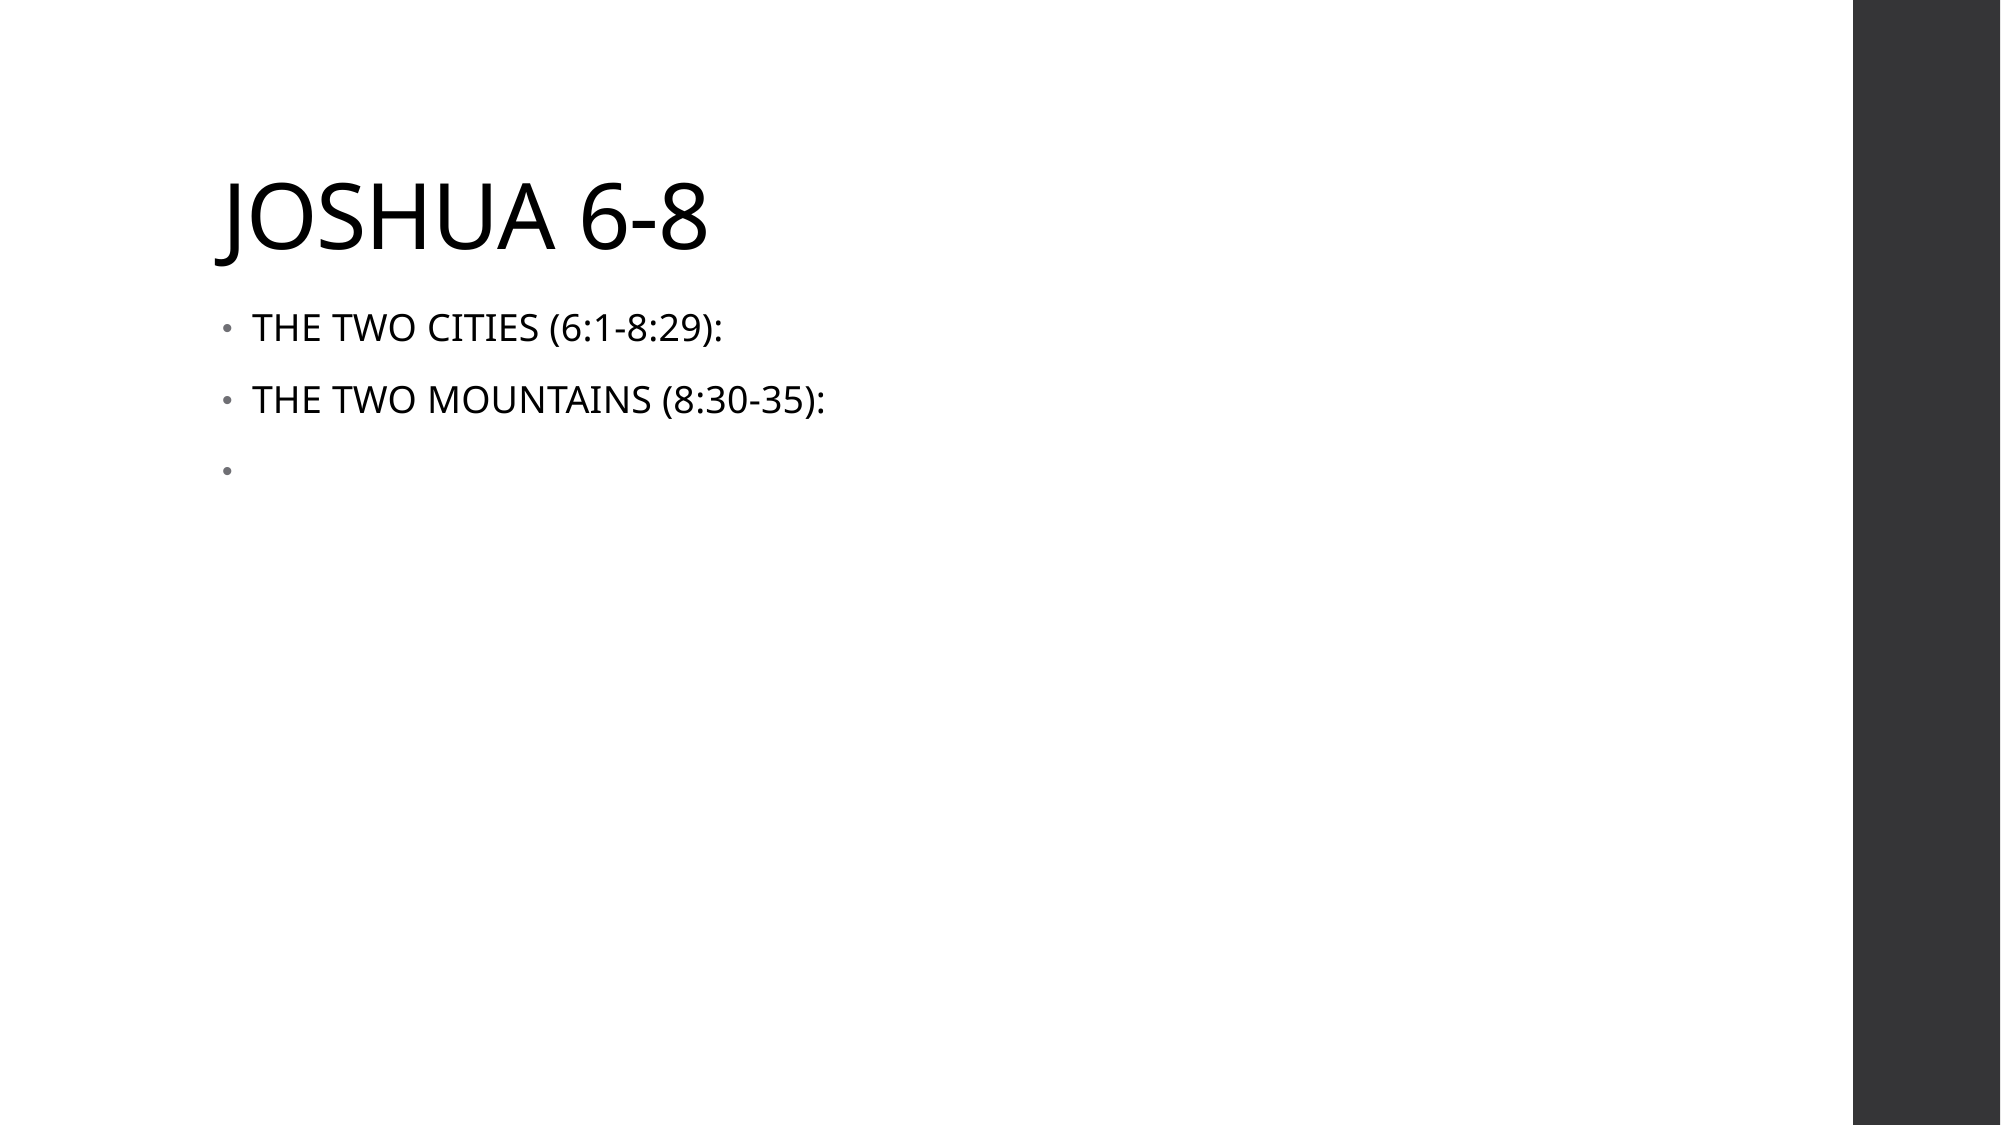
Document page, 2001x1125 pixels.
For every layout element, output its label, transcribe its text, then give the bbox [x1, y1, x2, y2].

list THE TWO CITIES (6:1-8:29): THE TWO MOUNTAINS (8:30-35): [206, 299, 1617, 1014]
title JOSHUA 6-8 [206, 60, 1797, 278]
